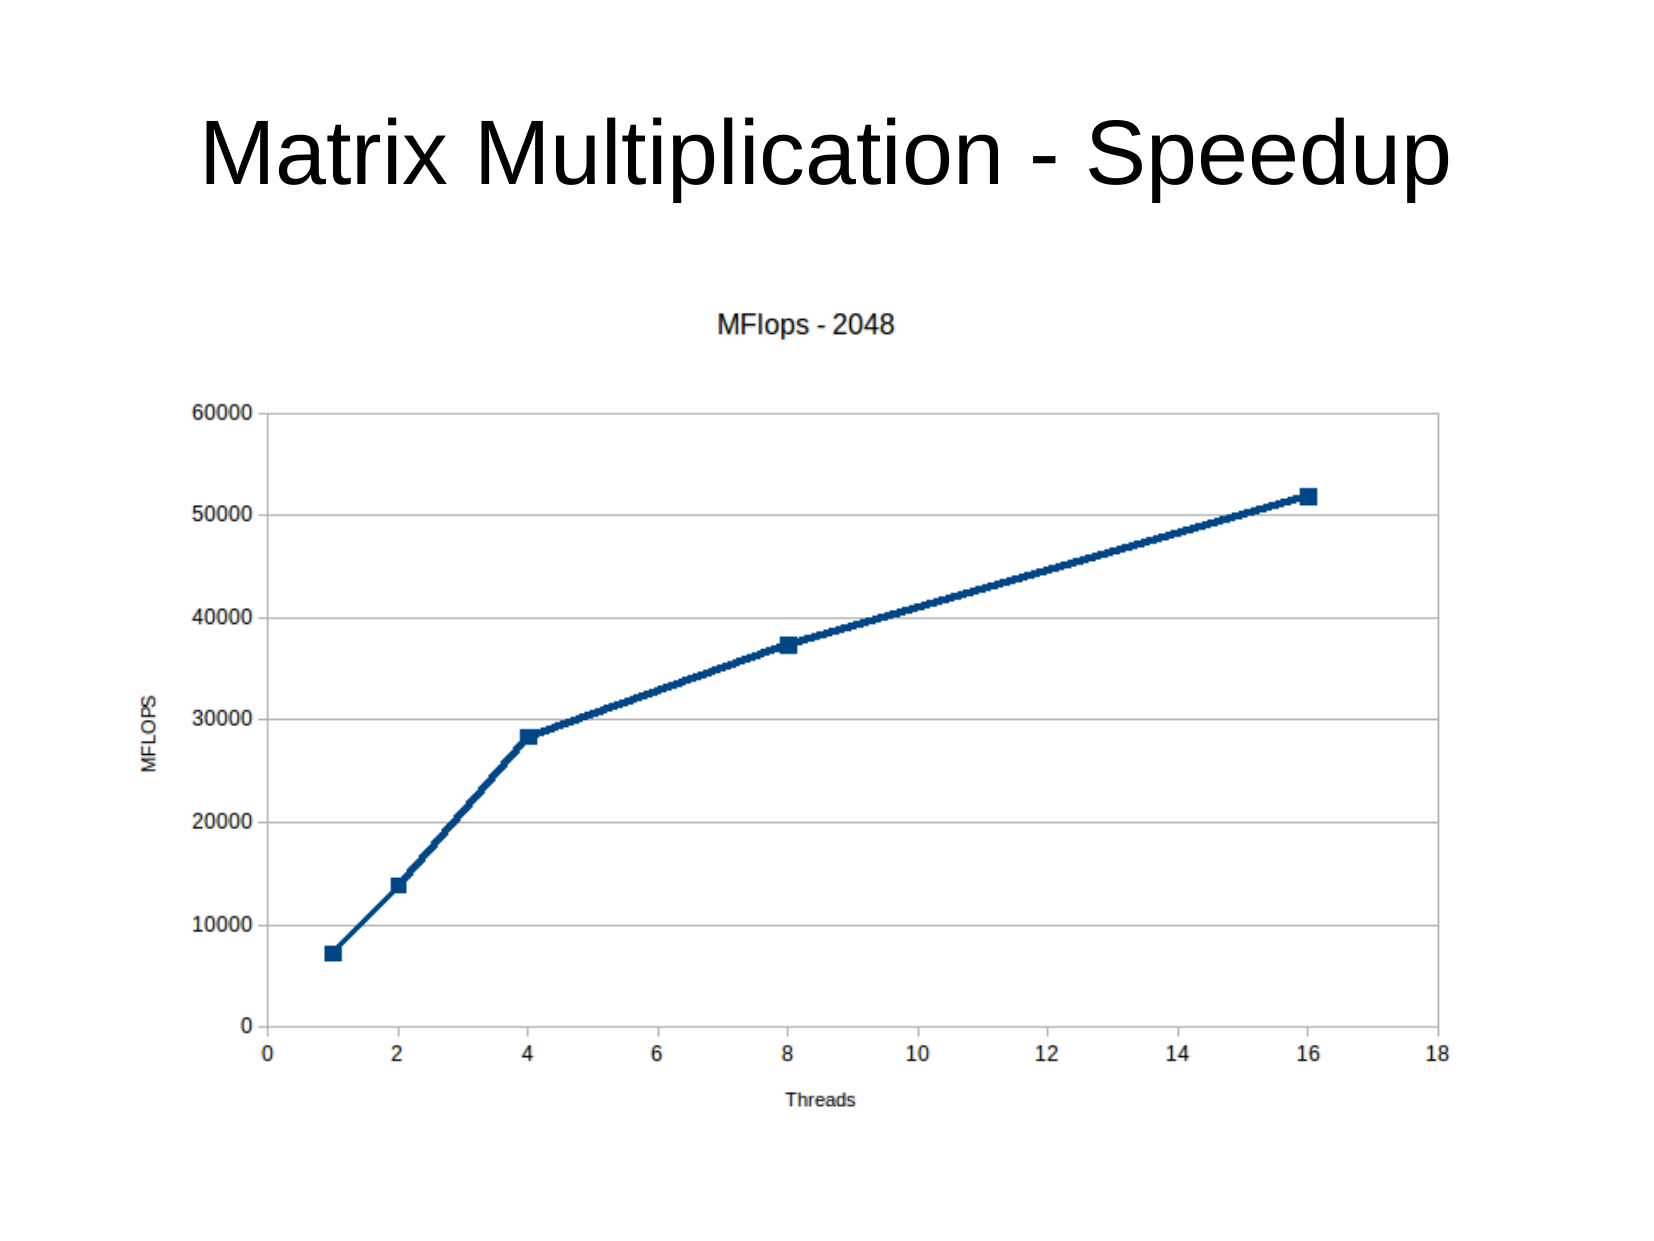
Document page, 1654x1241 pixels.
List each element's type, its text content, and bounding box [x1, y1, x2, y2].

picture [105, 277, 1506, 1141]
title Matrix Multiplication - Speedup [82, 49, 1571, 257]
